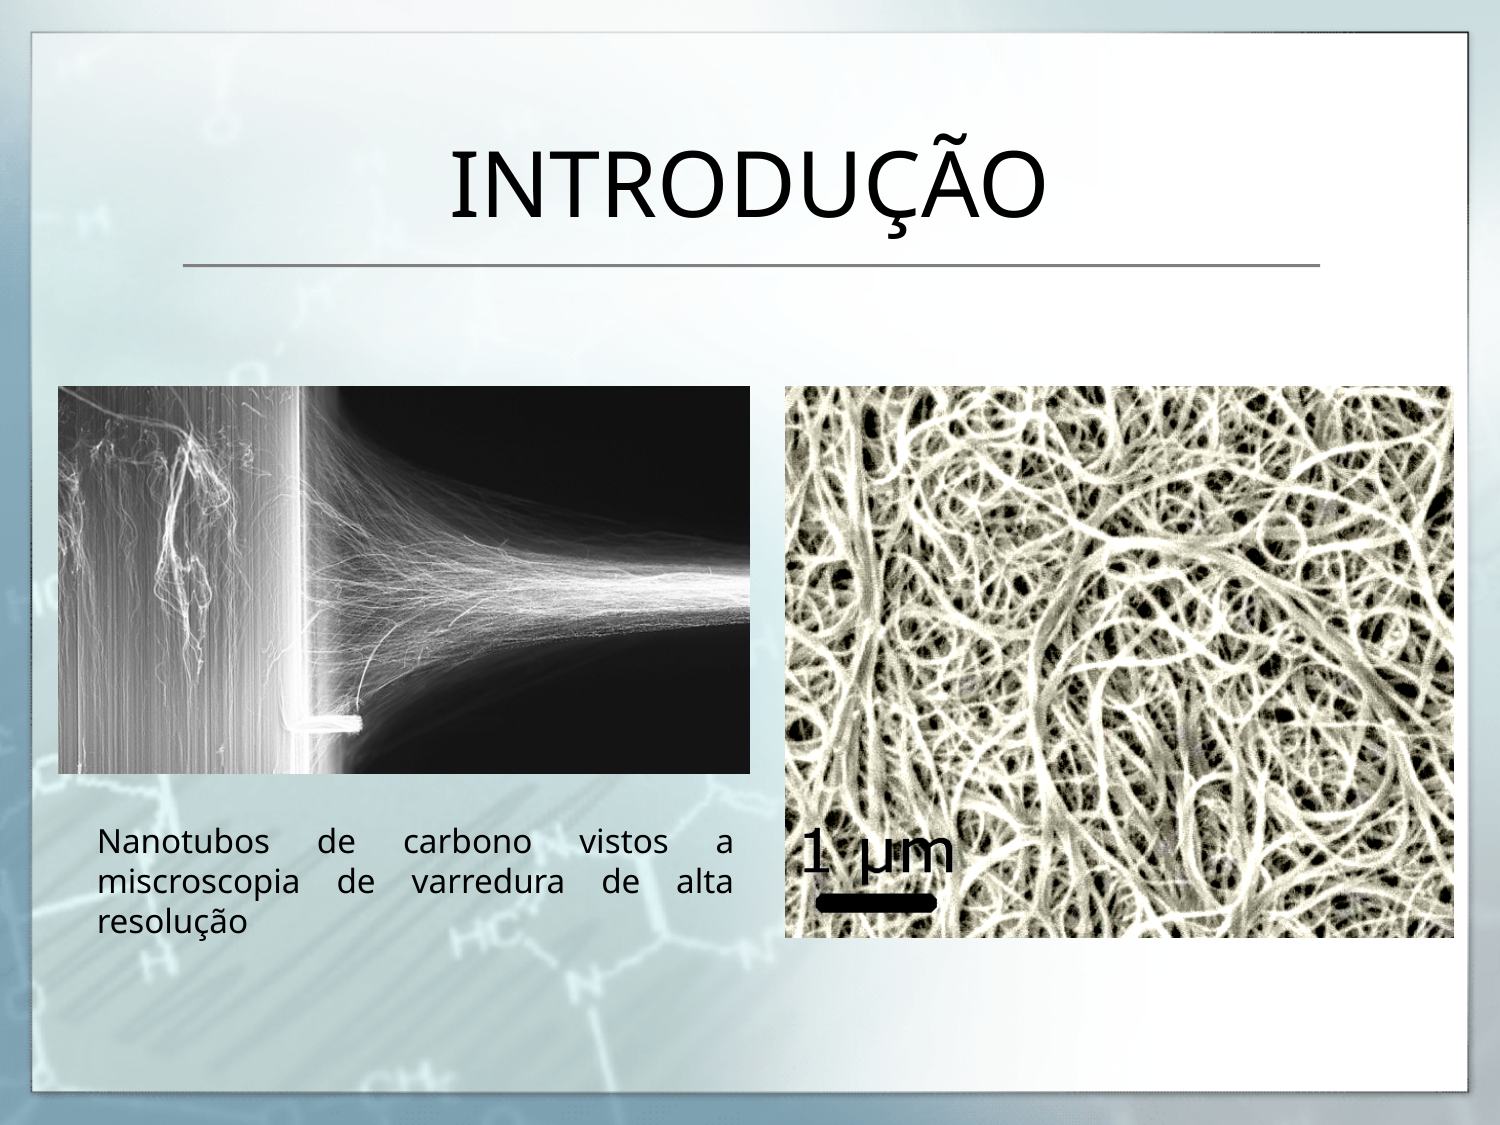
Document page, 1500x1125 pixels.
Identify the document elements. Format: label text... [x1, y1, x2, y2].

text_box Nanotubos de carbono vistos a miscroscopia de varredura de alta resolução [82, 812, 750, 948]
picture [0, 0, 1500, 1125]
text_box INTRODUÇÃO [62, 93, 1438, 269]
